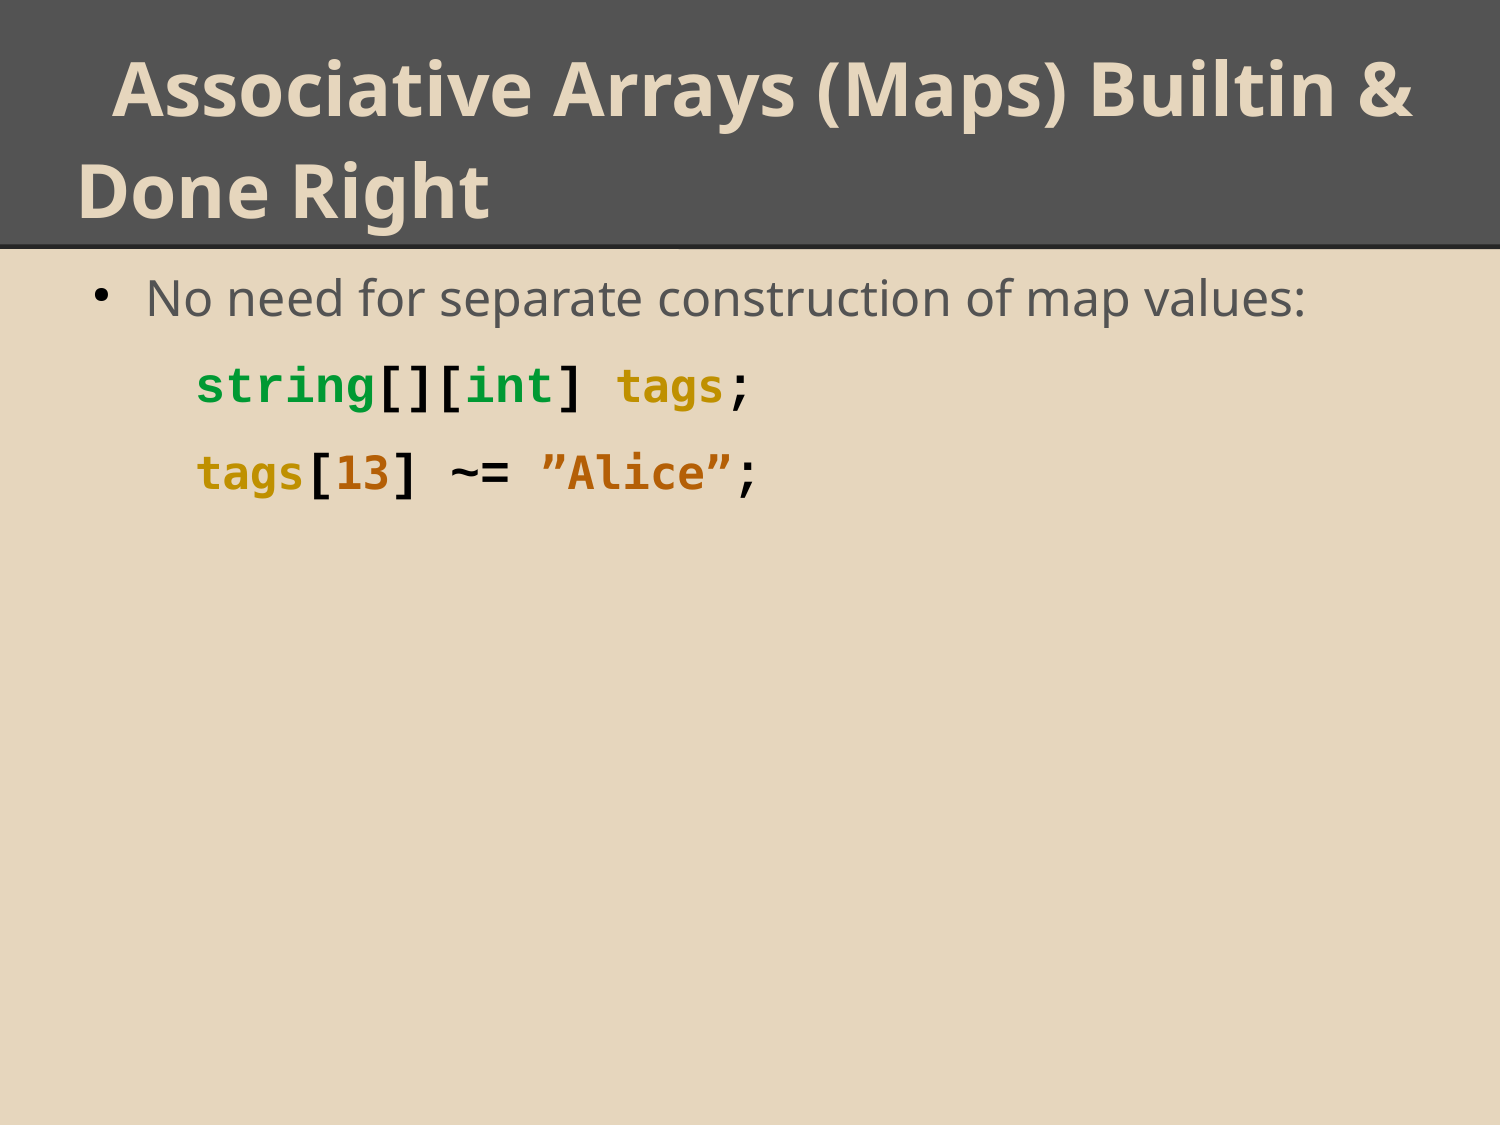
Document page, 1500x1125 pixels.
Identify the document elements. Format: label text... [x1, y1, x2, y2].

list No need for separate construction of map values: string[][int] tags; tags[13] ~= ”Alice”; [75, 262, 1425, 916]
title Associative Arrays (Maps) Builtin & Done Right [75, 45, 1425, 233]
